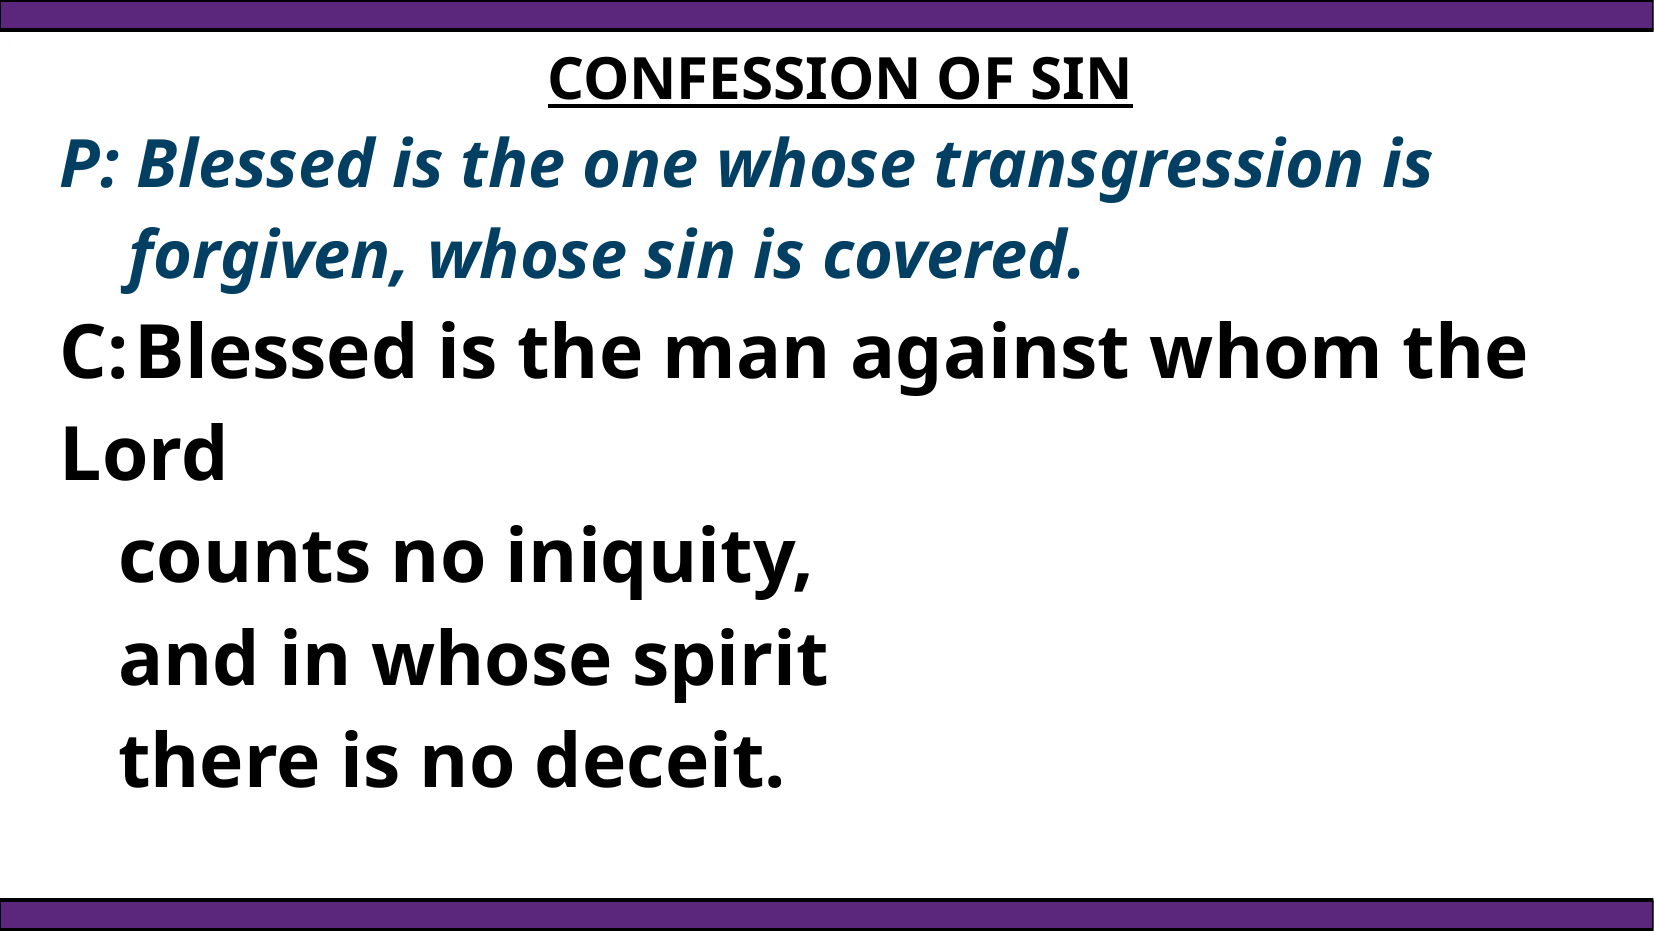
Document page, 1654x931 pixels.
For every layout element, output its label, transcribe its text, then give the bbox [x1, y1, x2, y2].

picture [0, 31, 1654, 900]
text_box [0, 0, 1654, 31]
text_box CONFESSION OF SIN P: Blessed is the one whose transgression is forgiven, whose sin is covered. C: Blessed is the man against whom the Lord counts no iniquity, and in whose spirit there is no deceit. [45, 30, 1636, 699]
text_box [0, 900, 1654, 931]
